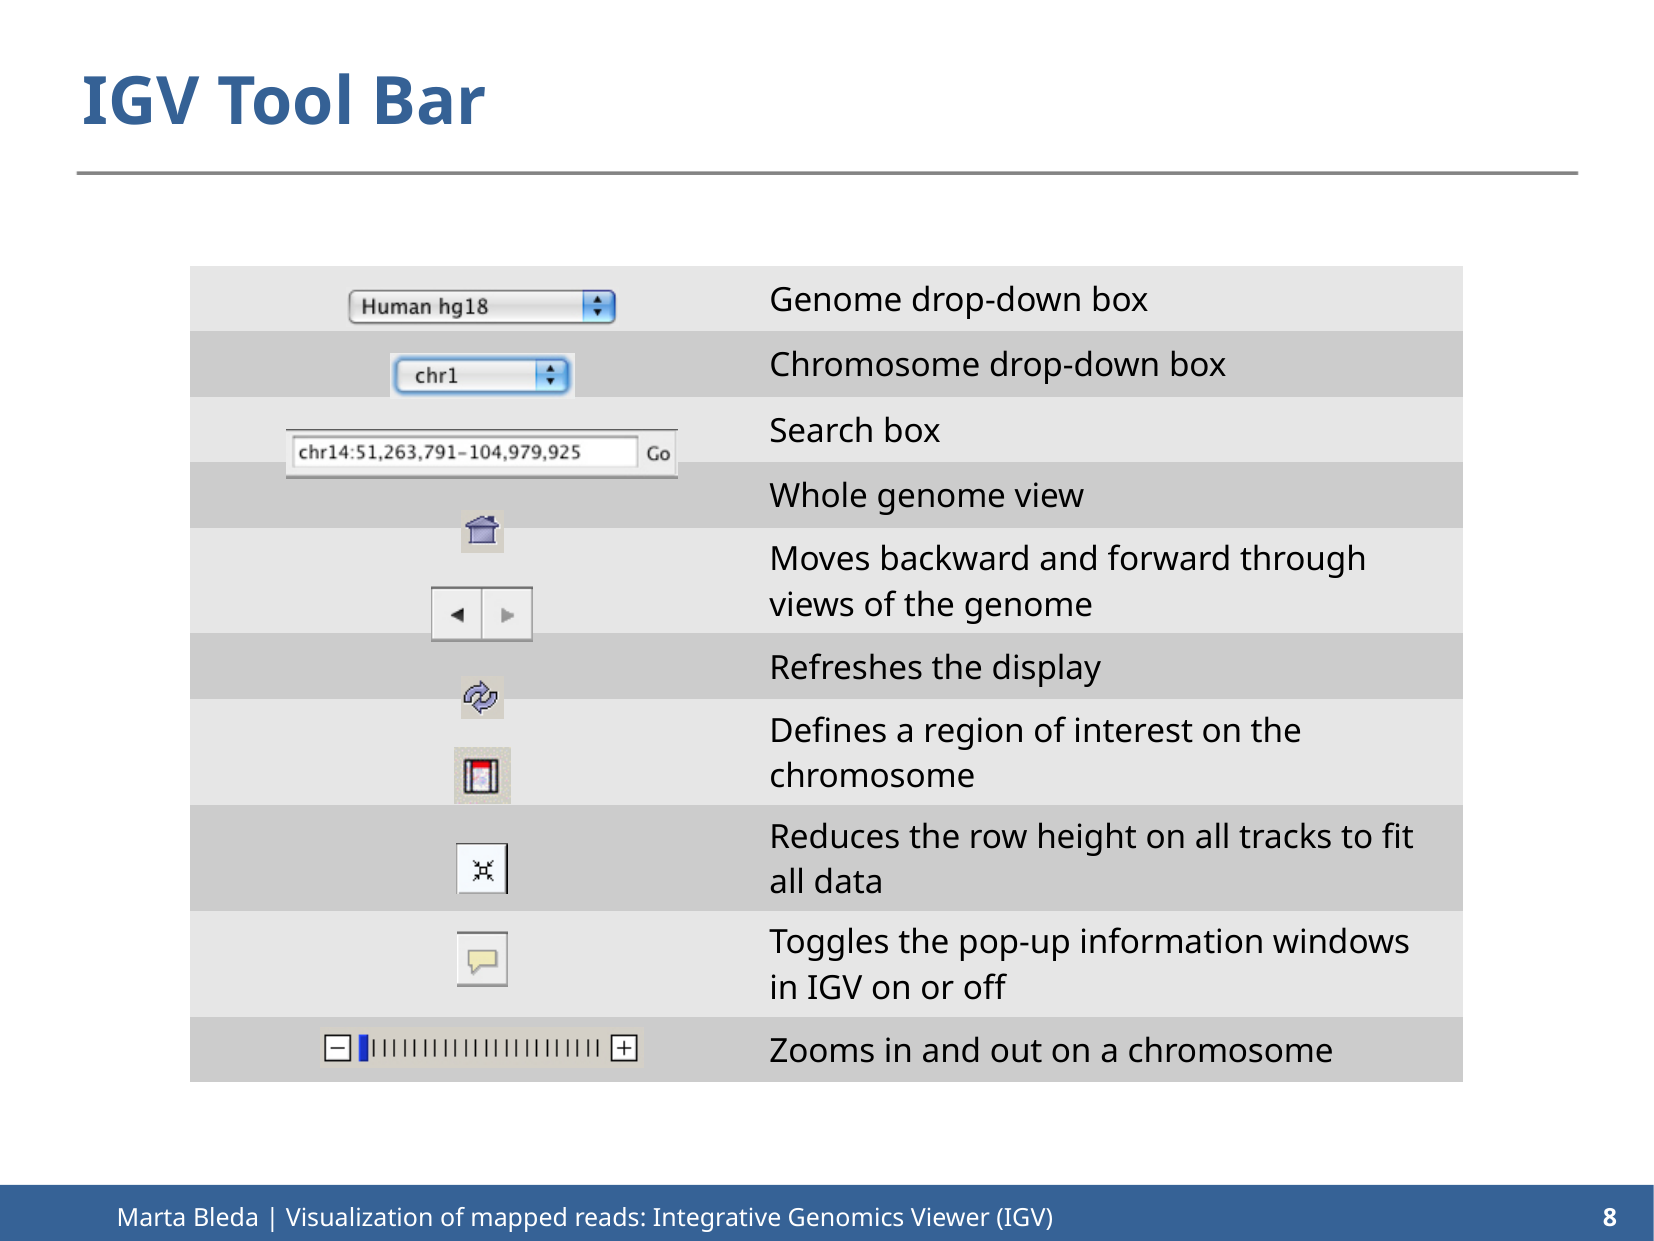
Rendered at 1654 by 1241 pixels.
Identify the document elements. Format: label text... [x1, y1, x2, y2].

picture [346, 287, 619, 327]
table_cell [190, 699, 755, 805]
table_cell Whole genome view [755, 462, 1463, 528]
picture [456, 843, 508, 894]
table_cell Reduces the row height on all tracks to fit all data [755, 805, 1463, 911]
picture [461, 676, 504, 720]
picture [286, 429, 678, 480]
picture [320, 1027, 644, 1068]
table_header Genome drop-down box [755, 266, 1463, 331]
table_cell [190, 1017, 755, 1082]
table_cell Chromosome drop-down box [755, 331, 1463, 397]
table_cell [190, 911, 755, 1017]
picture [454, 747, 511, 804]
table_cell Defines a region of interest on the chromosome [755, 699, 1463, 805]
table_cell [190, 397, 755, 462]
picture [457, 931, 508, 987]
table_cell [190, 462, 755, 528]
table_cell Toggles the pop-up information windows in IGV on or off [755, 911, 1463, 1017]
title IGV Tool Bar [82, 49, 1571, 148]
table_cell [190, 805, 755, 911]
picture [461, 510, 504, 553]
picture [431, 586, 533, 642]
table_cell Moves backward and forward through views of the genome [755, 528, 1463, 633]
picture [74, 170, 1580, 175]
table_cell [190, 528, 755, 633]
picture [390, 353, 575, 399]
table_cell [190, 331, 755, 397]
table_cell Refreshes the display [755, 633, 1463, 699]
table_cell Search box [755, 397, 1463, 462]
table_cell Zooms in and out on a chromosome [755, 1017, 1463, 1082]
table_header [190, 266, 755, 331]
table_cell [190, 633, 755, 699]
